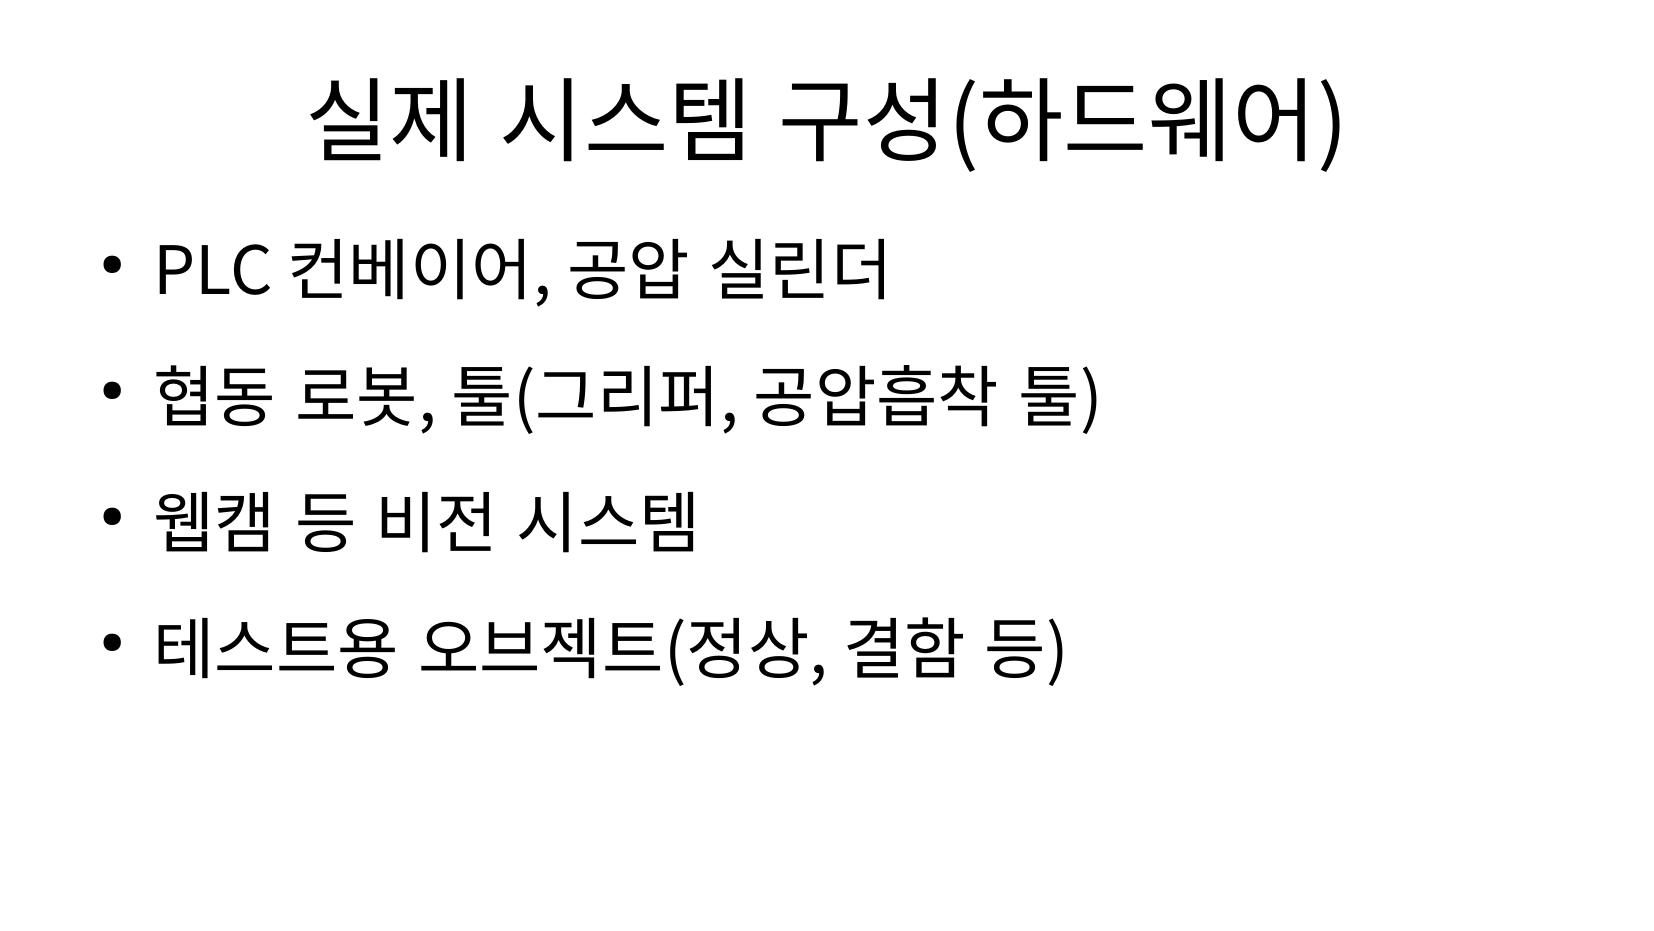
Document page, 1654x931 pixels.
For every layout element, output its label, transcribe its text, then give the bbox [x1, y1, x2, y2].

title 실제 시스템 구성(하드웨어) [82, 37, 1571, 193]
list PLC 컨베이어, 공압 실린더 협동 로봇, 툴(그리퍼, 공압흡착 툴) 웹캠 등 비전 시스템 테스트용 오브젝트(정상, 결함 등) [82, 217, 1571, 758]
